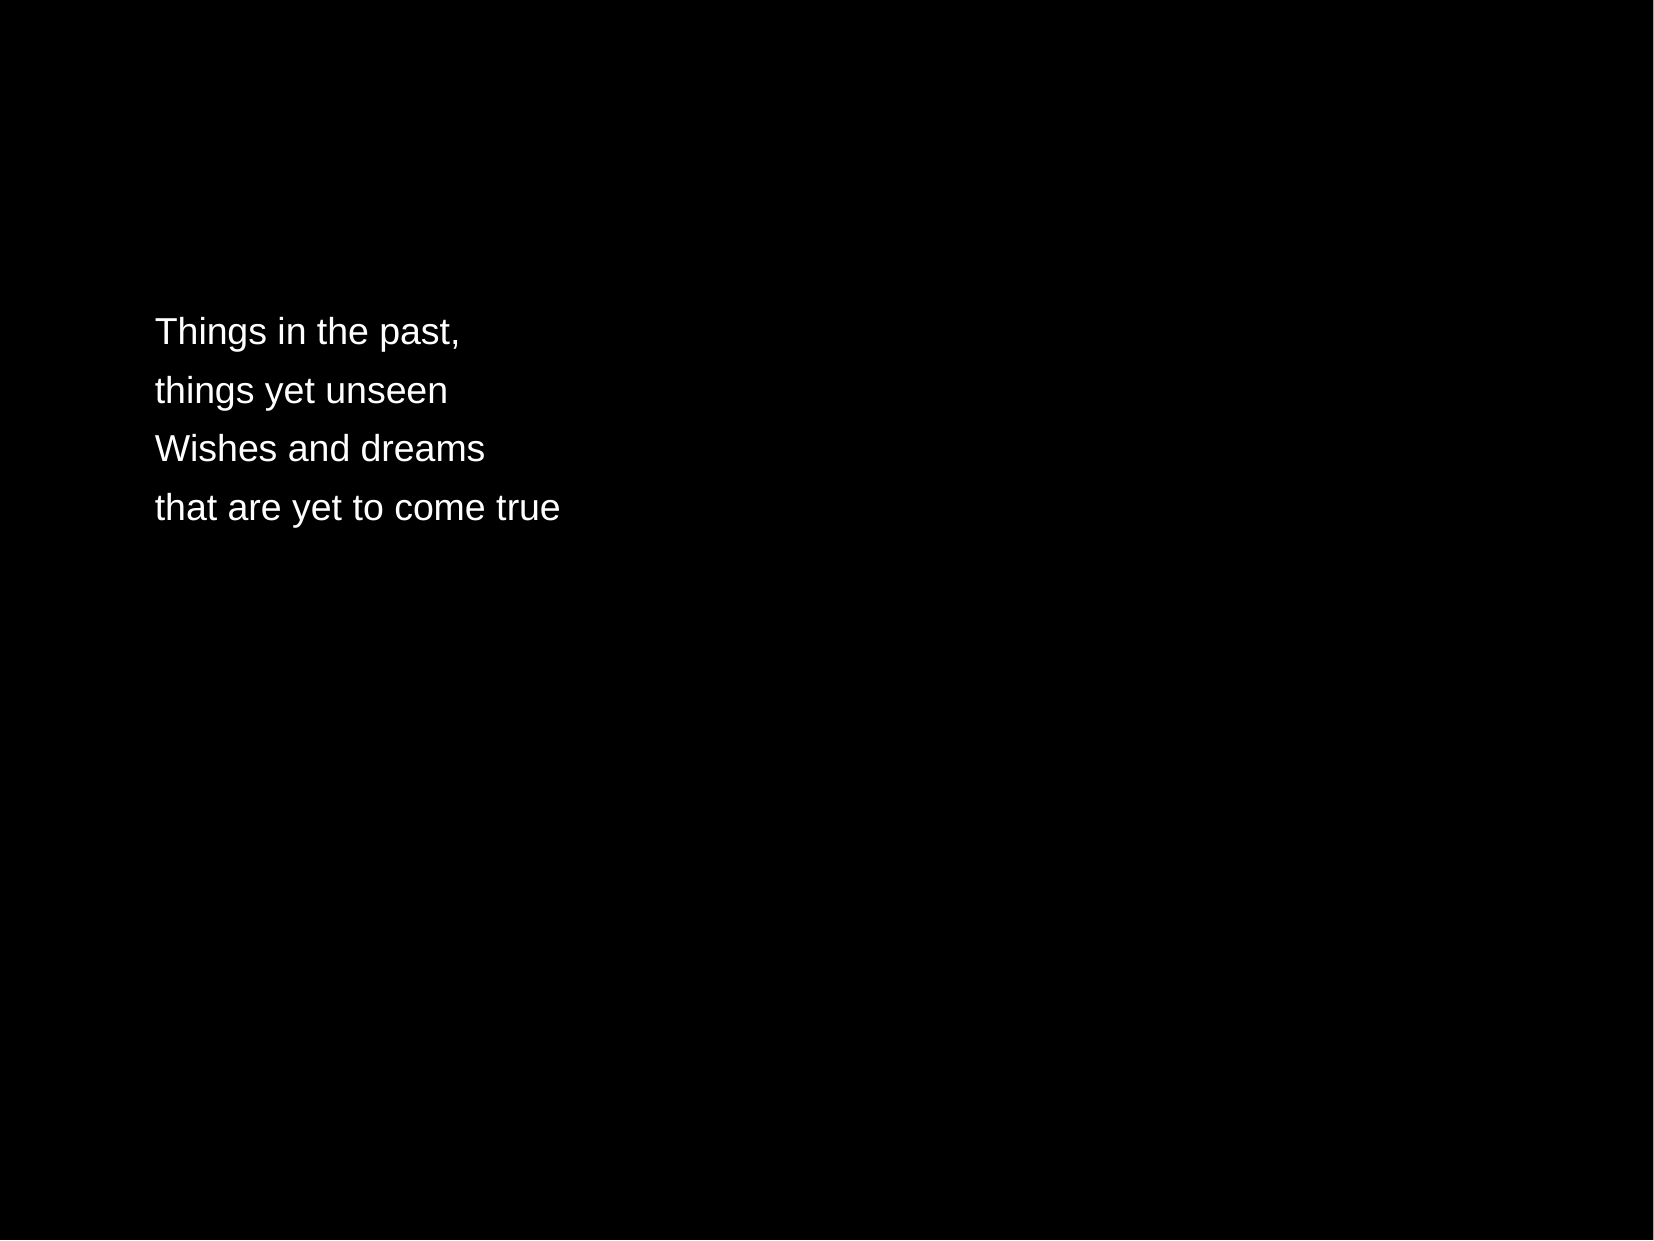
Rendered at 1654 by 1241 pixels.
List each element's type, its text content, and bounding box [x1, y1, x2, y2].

list Things in the past, things yet unseen Wishes and dreams that are yet to come true [68, 303, 1558, 1122]
